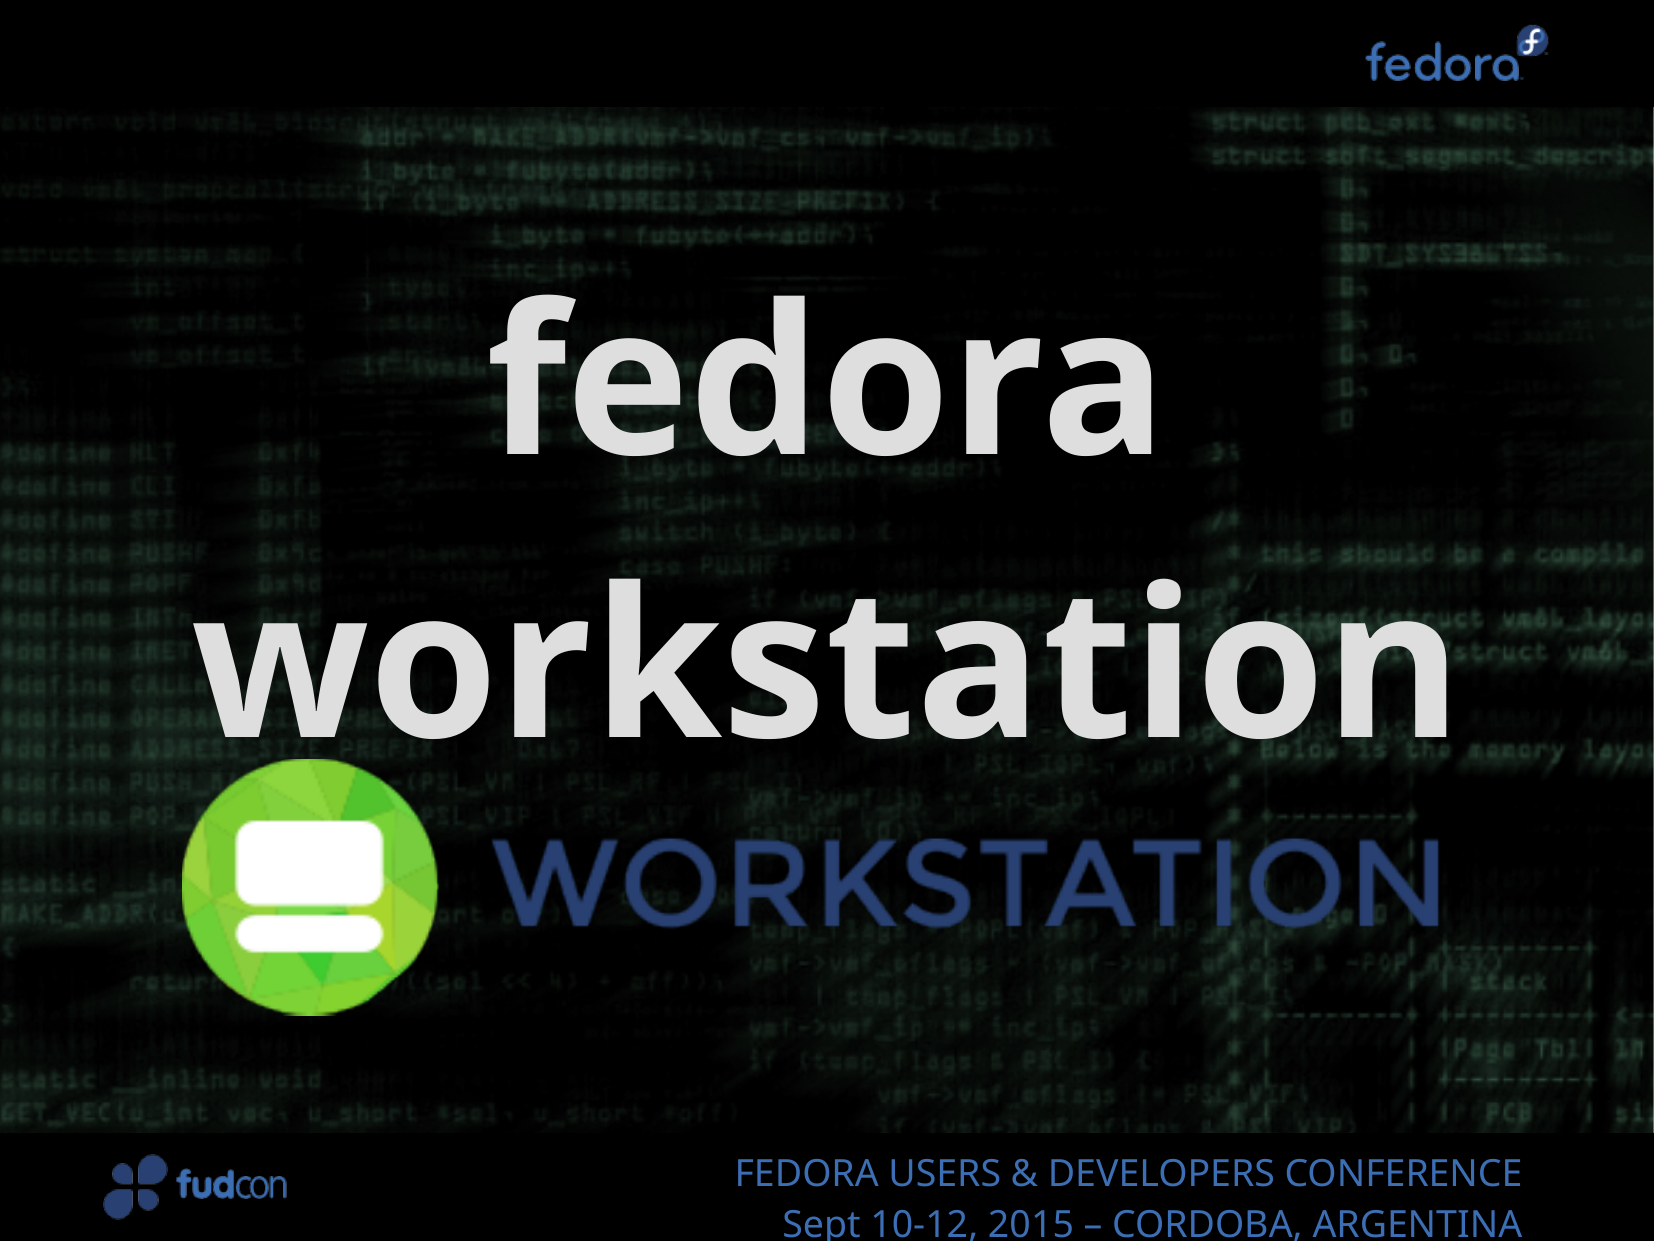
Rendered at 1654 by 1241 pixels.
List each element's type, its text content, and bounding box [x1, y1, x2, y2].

picture [0, 0, 1654, 1241]
text_box fedora workstation [64, 224, 1589, 780]
